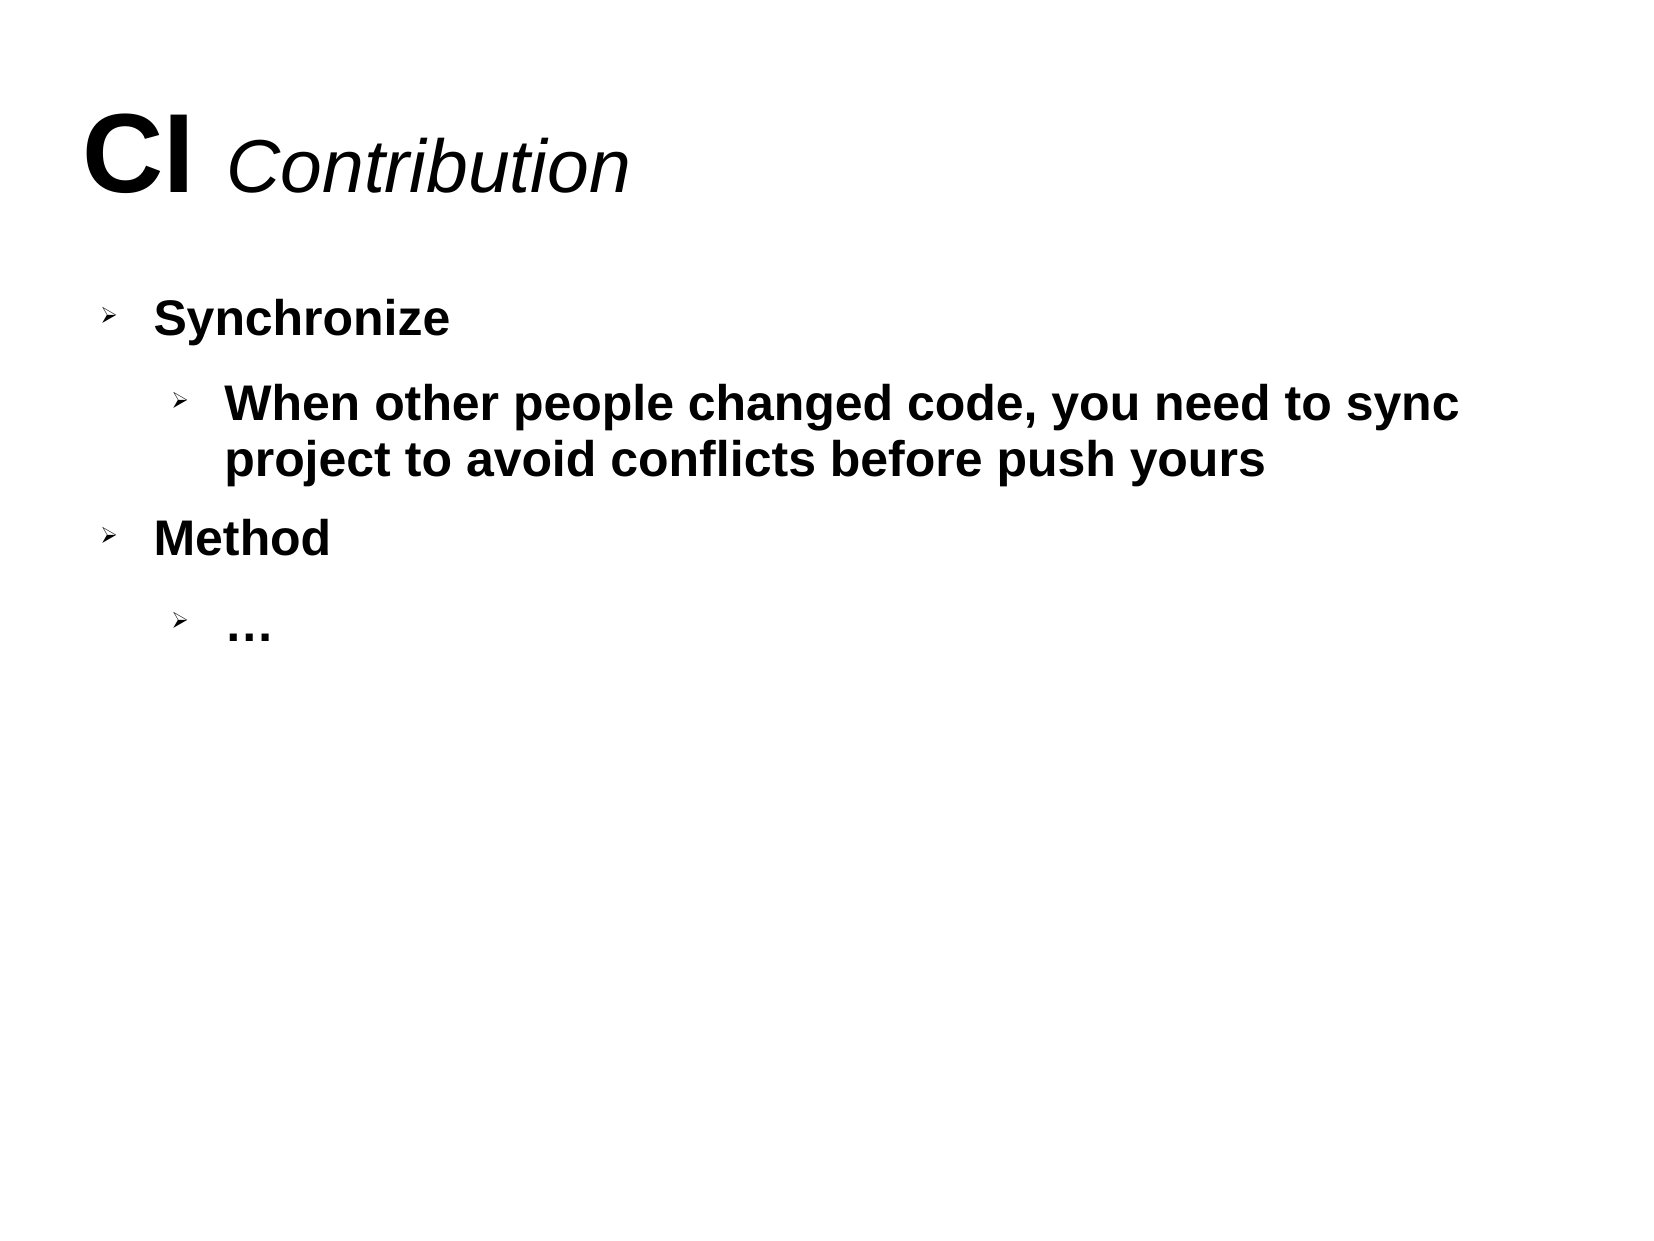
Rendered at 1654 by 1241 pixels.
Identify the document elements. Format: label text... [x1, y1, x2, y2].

list Synchronize When other people changed code, you need to sync project to avoid conflicts before push yours Method … [82, 290, 1571, 1006]
title CI Contribution [82, 49, 1571, 257]
